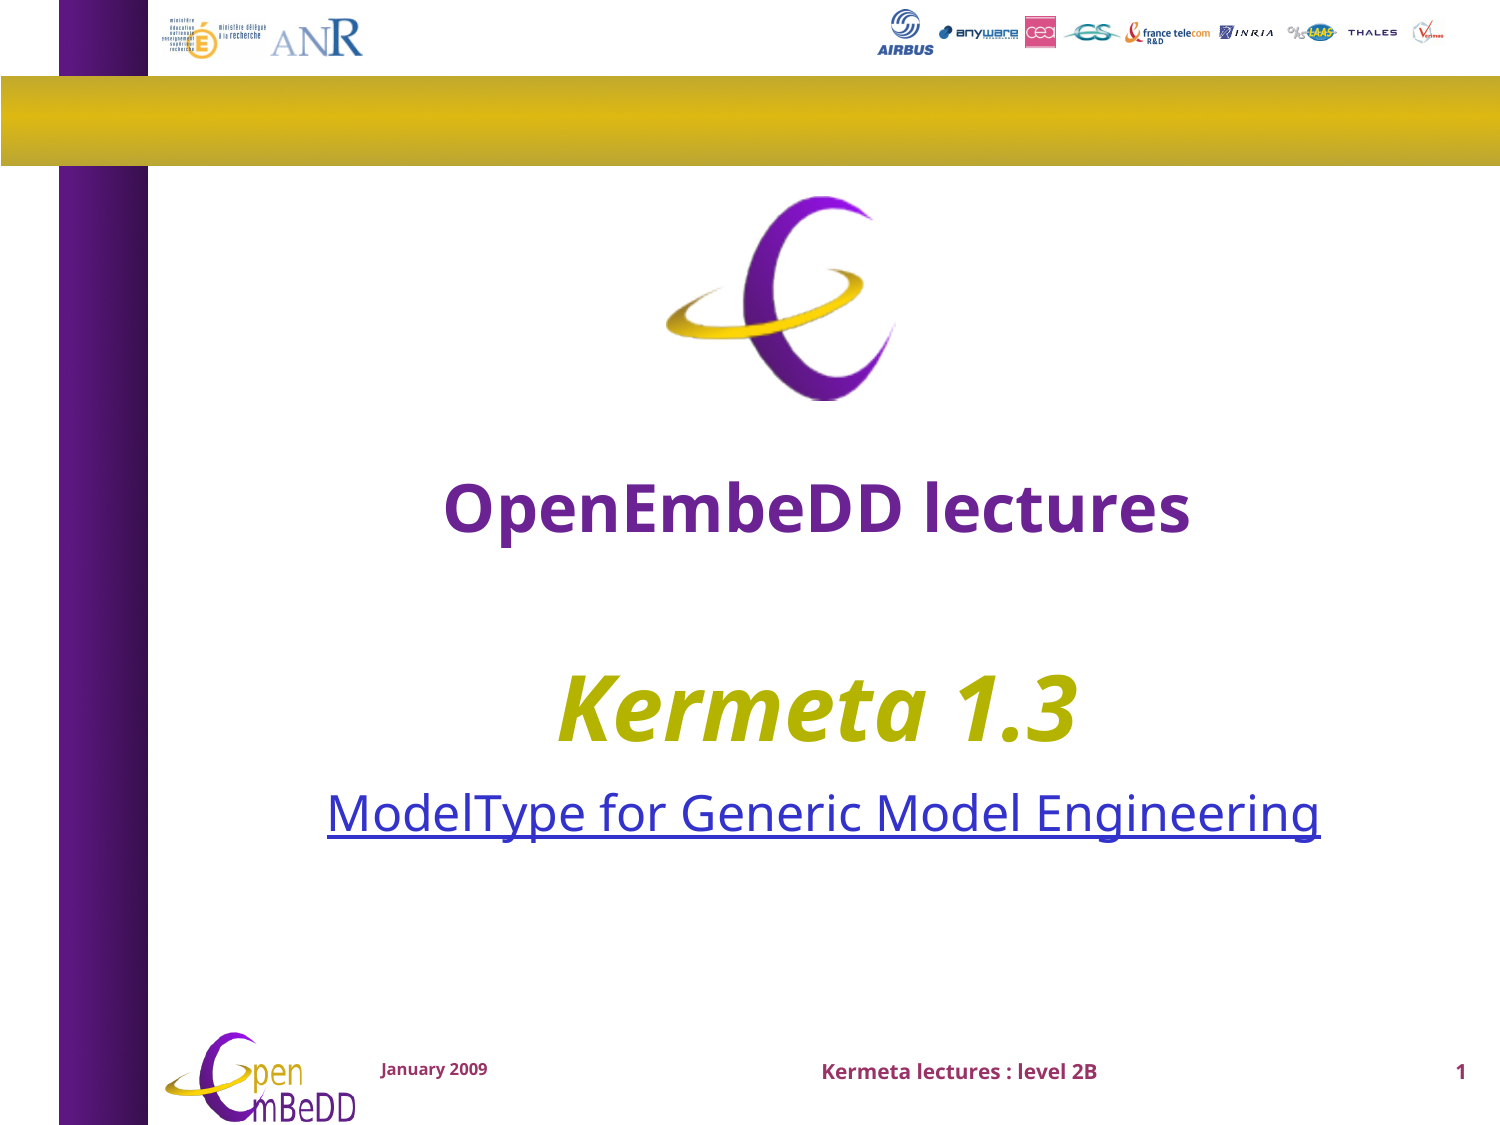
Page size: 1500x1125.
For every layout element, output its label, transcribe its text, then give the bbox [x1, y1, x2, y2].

picture [1, 0, 1500, 1125]
picture [270, 18, 363, 57]
picture [165, 1032, 355, 1122]
subtitle ModelType for Generic Model Engineering [183, 627, 1391, 916]
picture [162, 18, 266, 59]
title OpenEmbeDD lectures Kermeta 1.3 [180, 454, 1456, 732]
picture [877, 9, 1445, 55]
picture [666, 196, 896, 401]
